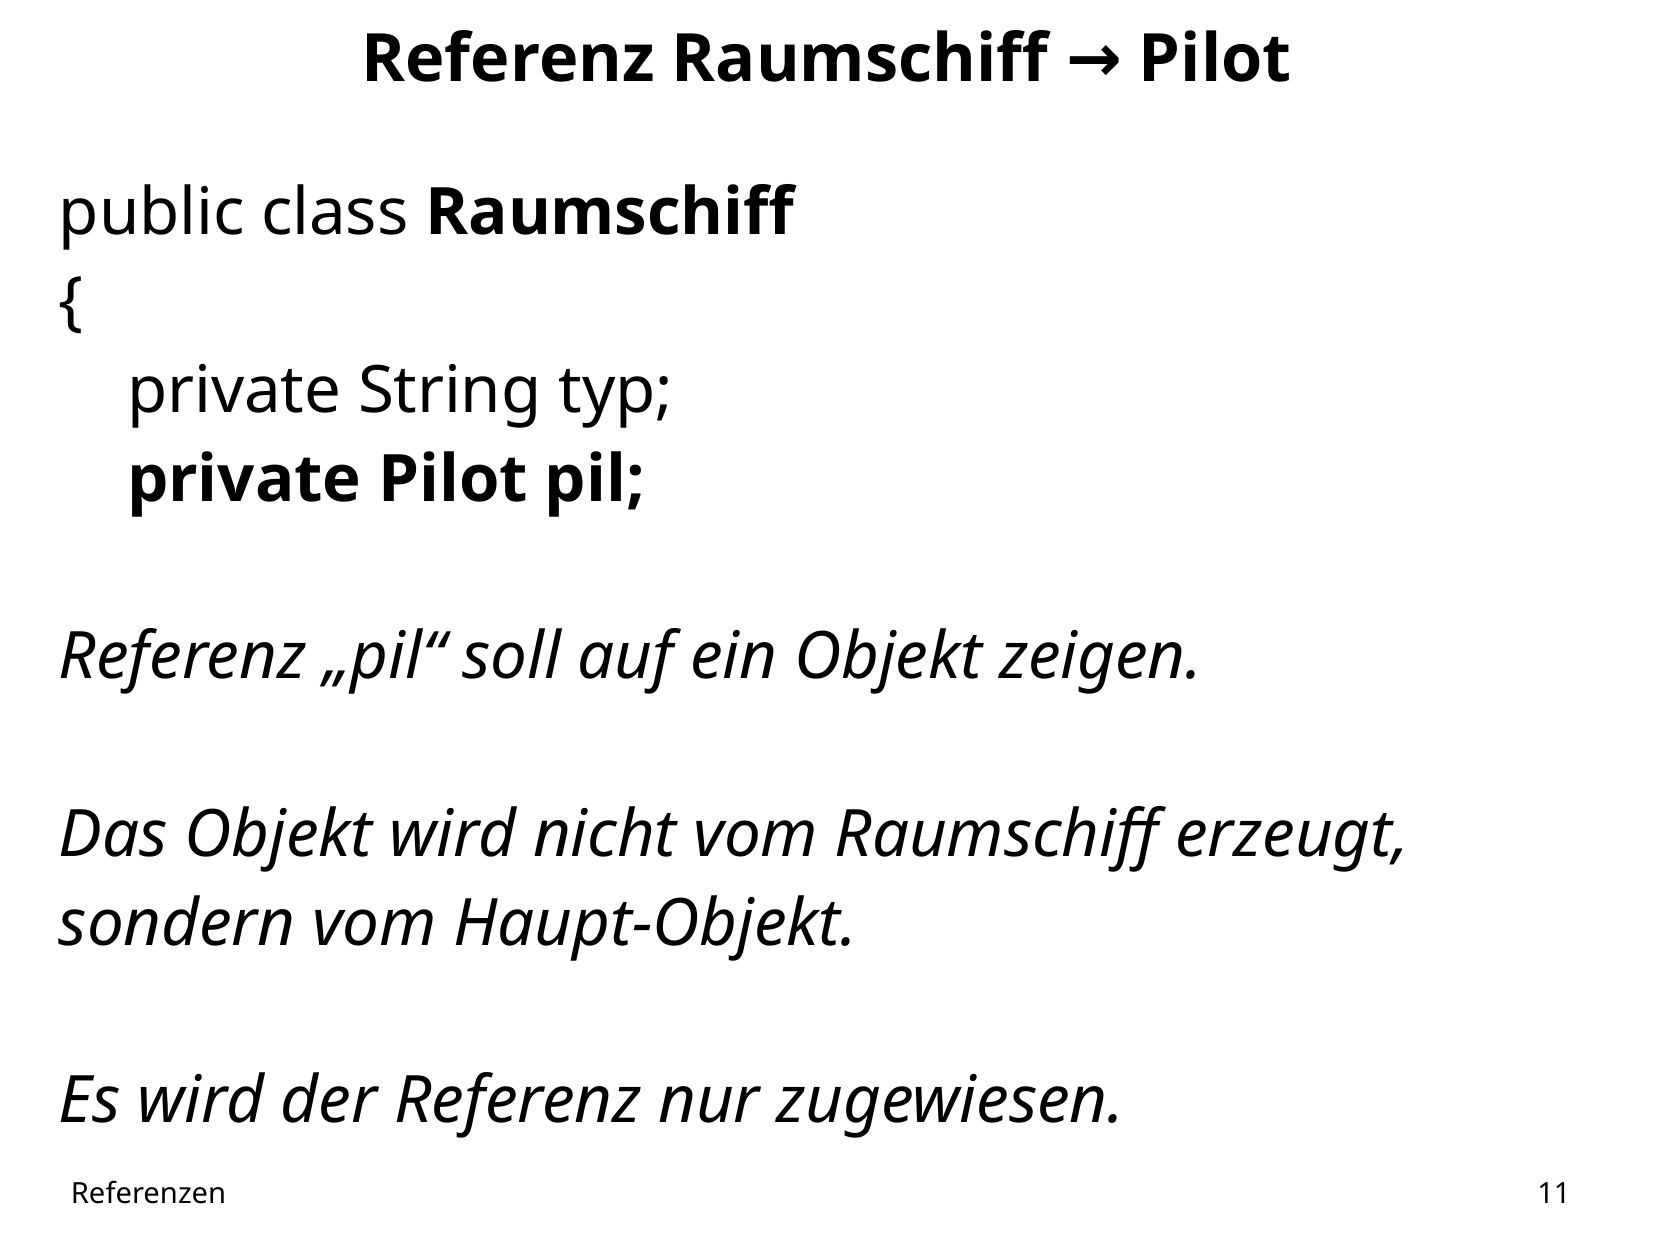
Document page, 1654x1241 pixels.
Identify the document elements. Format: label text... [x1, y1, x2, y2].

list public class Raumschiff { private String typ; private Pilot pil; Referenz „pil“ soll auf ein Objekt zeigen. Das Objekt wird nicht vom Raumschiff erzeugt, sondern vom Haupt-Objekt. Es wird der Referenz nur zugewiesen. [59, 165, 1630, 1146]
title Referenz Raumschiff → Pilot [0, 5, 1654, 107]
